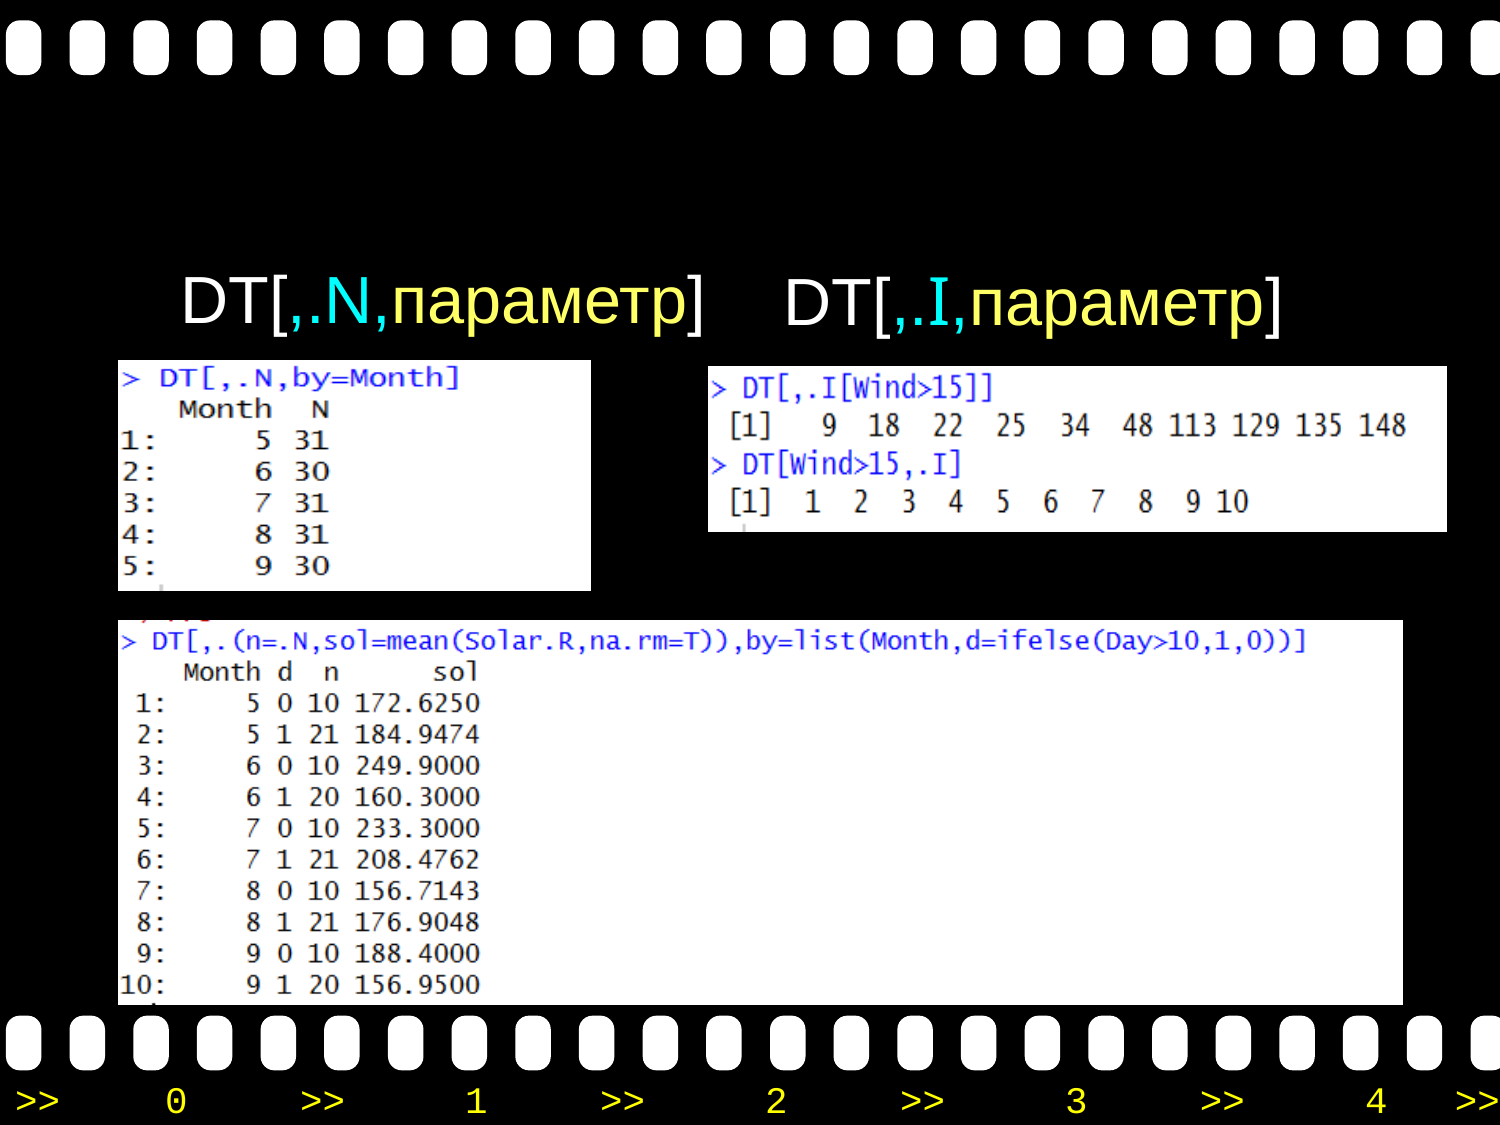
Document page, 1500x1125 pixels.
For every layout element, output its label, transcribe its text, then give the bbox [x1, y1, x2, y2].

text_box DT[,.I,параметр] [708, 177, 1359, 606]
picture [118, 620, 1403, 1005]
subtitle DT[,.N,параметр] [118, 177, 708, 606]
picture [118, 360, 591, 591]
picture [1359, 366, 1447, 532]
